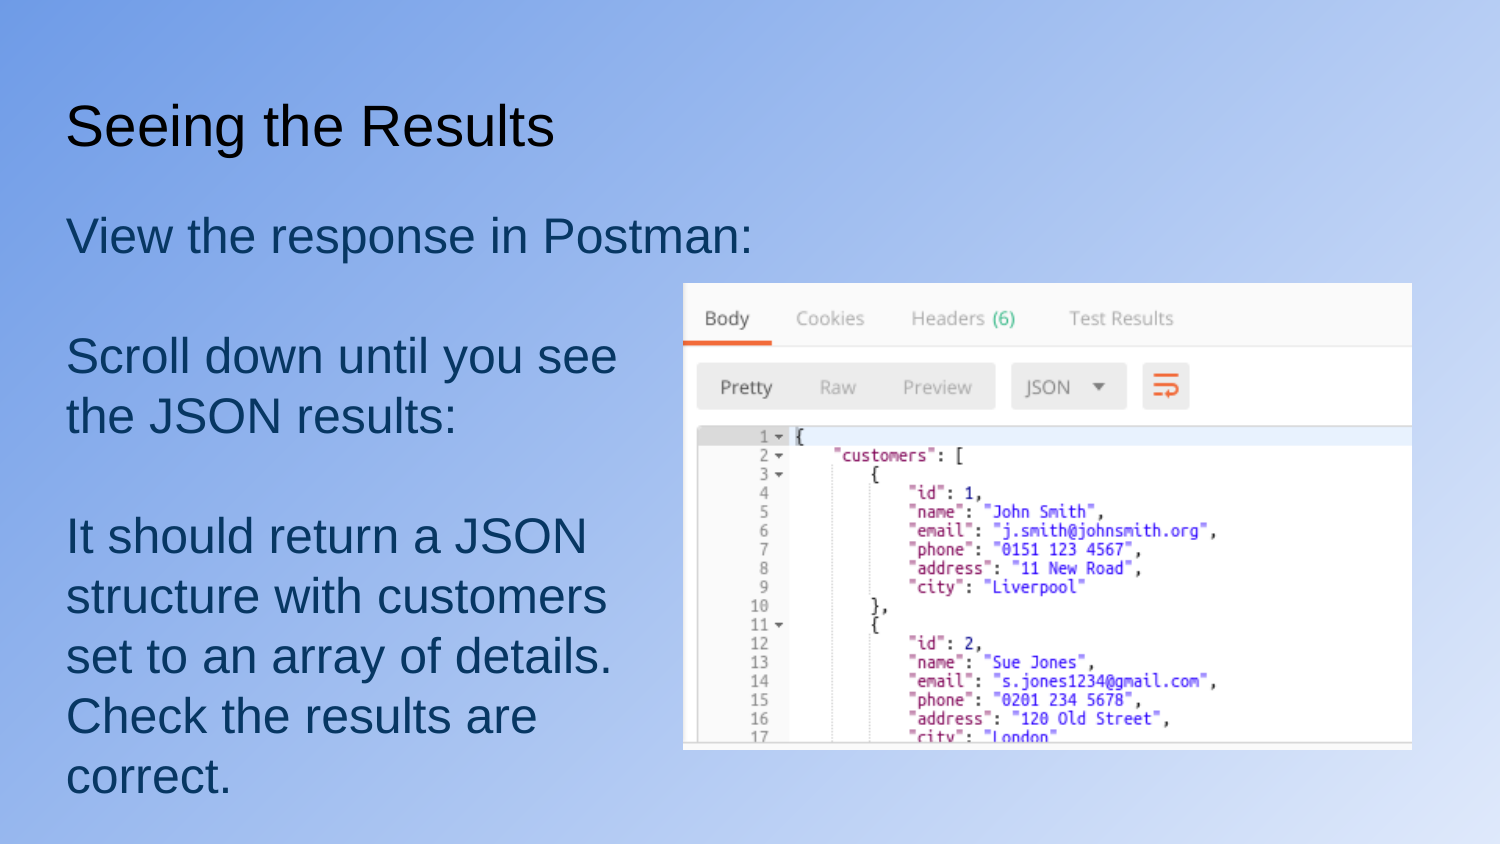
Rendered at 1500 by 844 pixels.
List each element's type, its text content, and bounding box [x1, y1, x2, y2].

text_box View the response in Postman: Scroll down until you see the JSON results: It should return a JSON structure with customers set to an array of details. Check the results are correct. [51, 189, 1449, 750]
text_box Seeing the Results [51, 72, 1449, 167]
picture [683, 283, 1412, 750]
